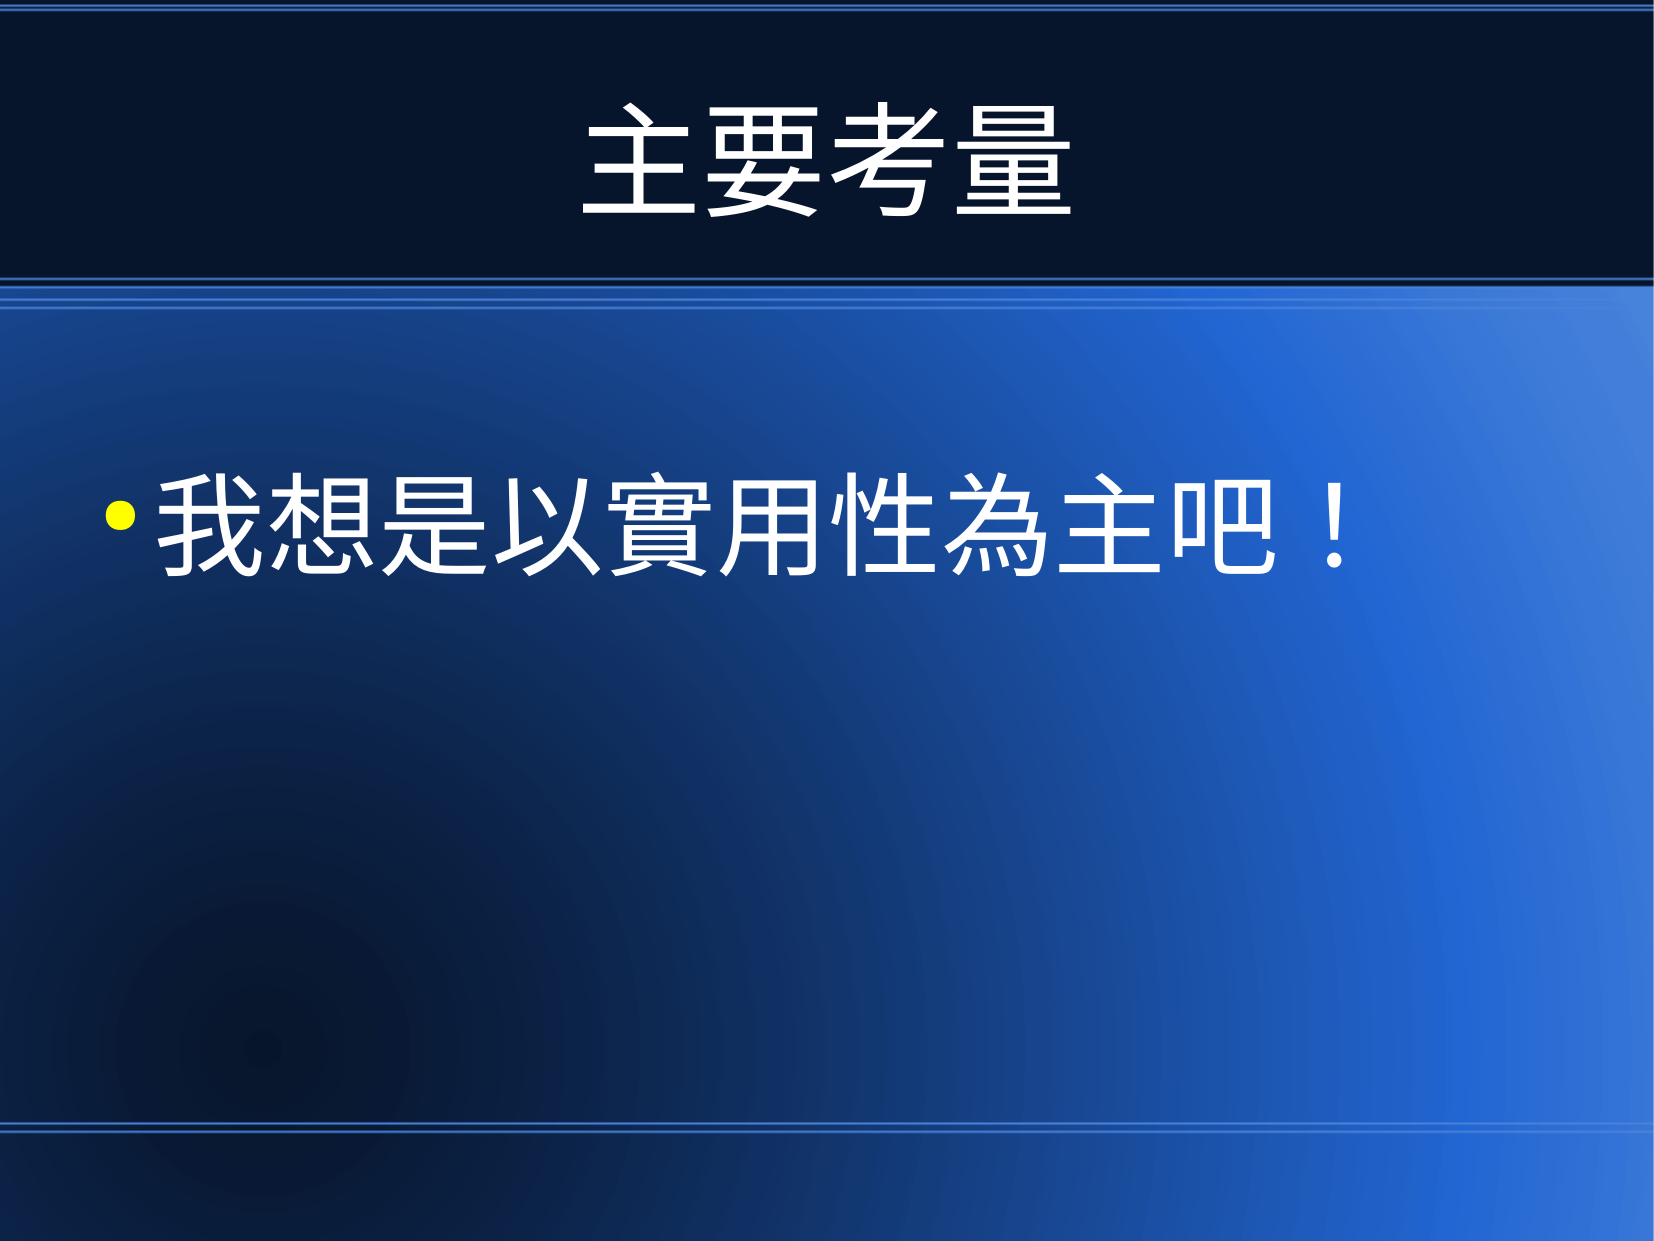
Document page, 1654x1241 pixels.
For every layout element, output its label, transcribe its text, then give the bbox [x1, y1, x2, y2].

picture [0, 0, 1654, 1241]
title 主要考量 [82, 49, 1571, 257]
list 我想是以實用性為主吧！ [82, 355, 1571, 1241]
